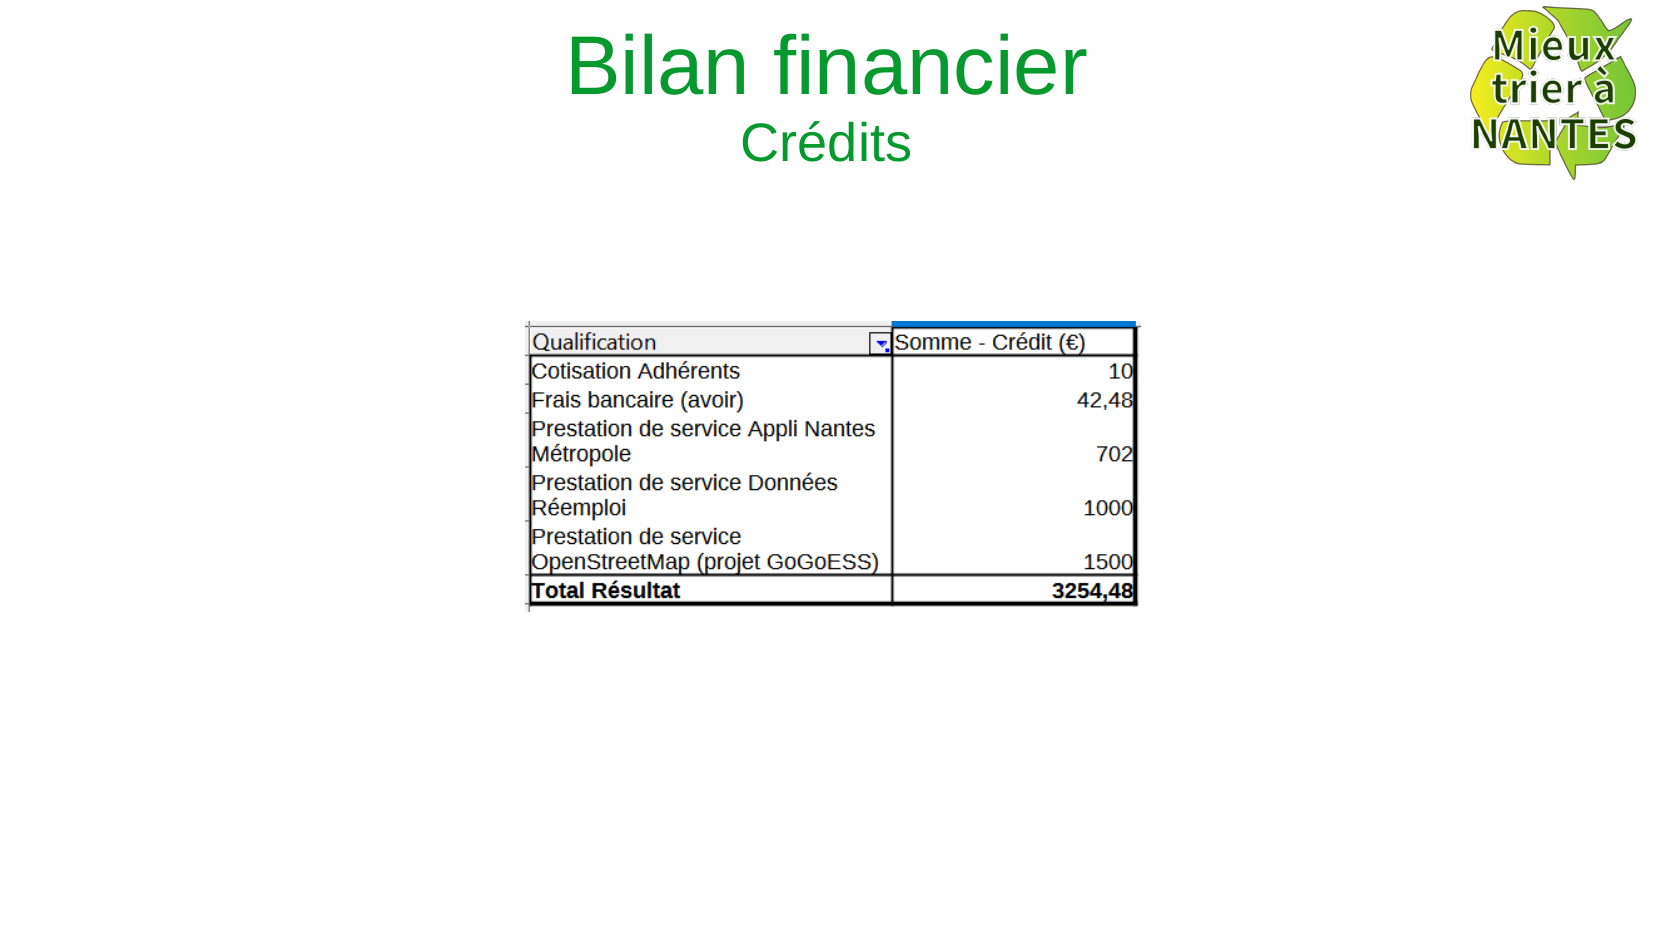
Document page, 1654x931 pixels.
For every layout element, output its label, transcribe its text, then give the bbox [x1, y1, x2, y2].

picture [525, 321, 1141, 612]
picture [1470, 6, 1637, 180]
title Bilan financier Crédits [82, 21, 1571, 166]
